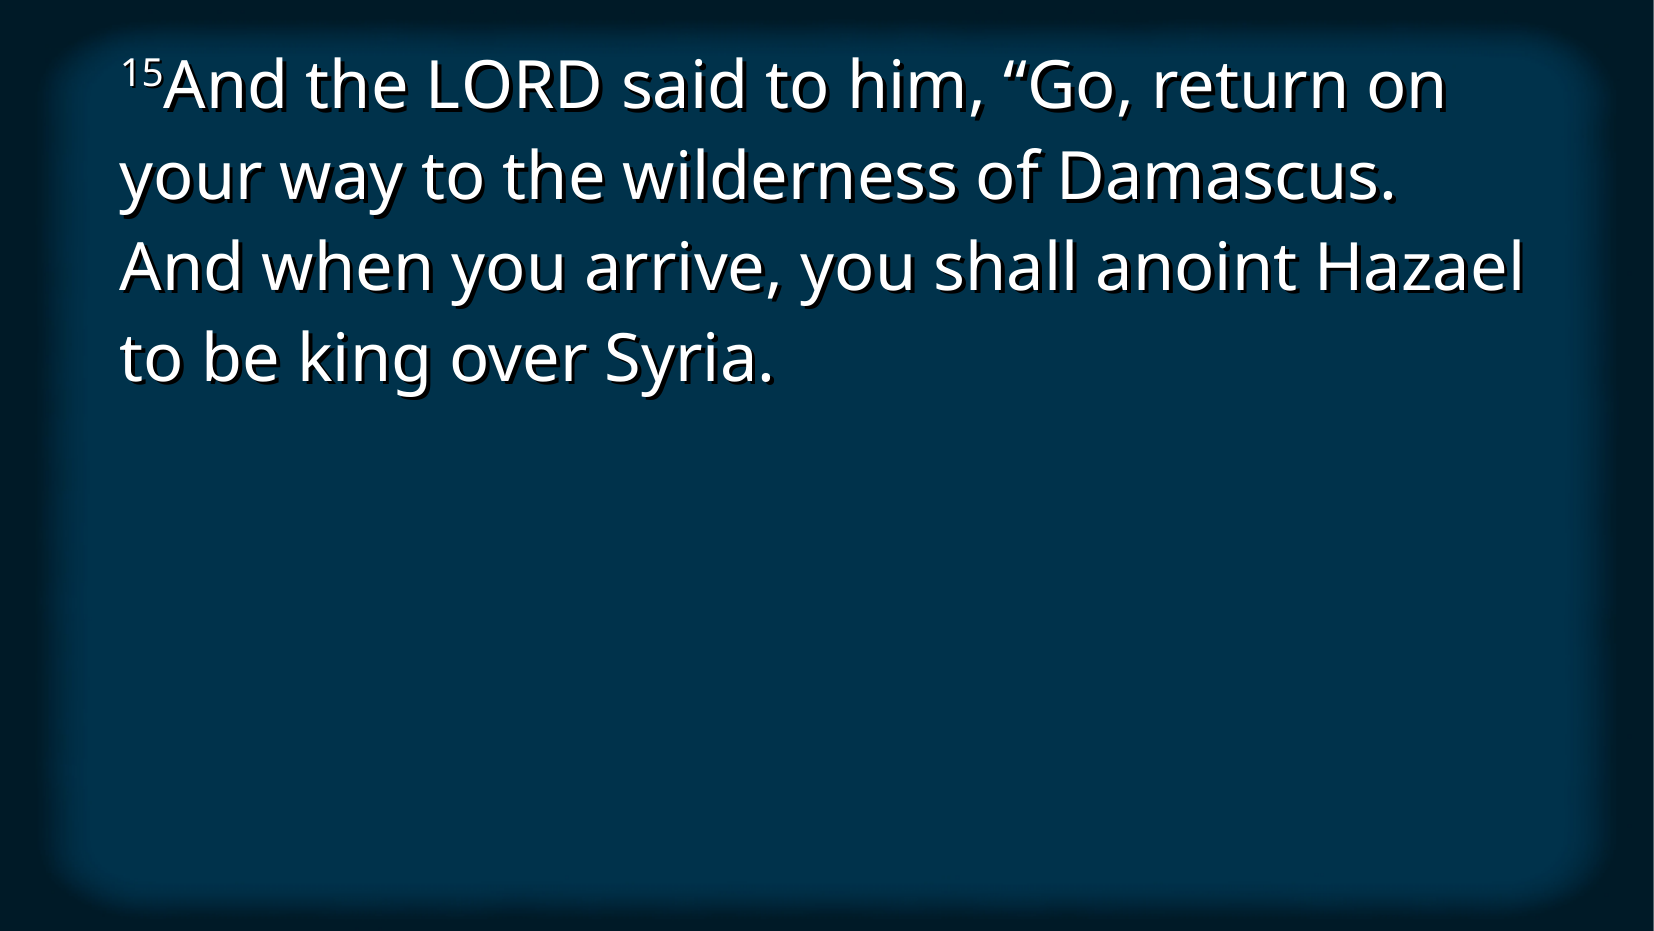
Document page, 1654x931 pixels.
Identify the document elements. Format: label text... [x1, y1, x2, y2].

picture [0, 0, 1654, 931]
text_box 15And the LORD said to him, “Go, return on your way to the wilderness of Damascus. And when you arrive, you shall anoint Hazael to be king over Syria. [105, 30, 1546, 400]
